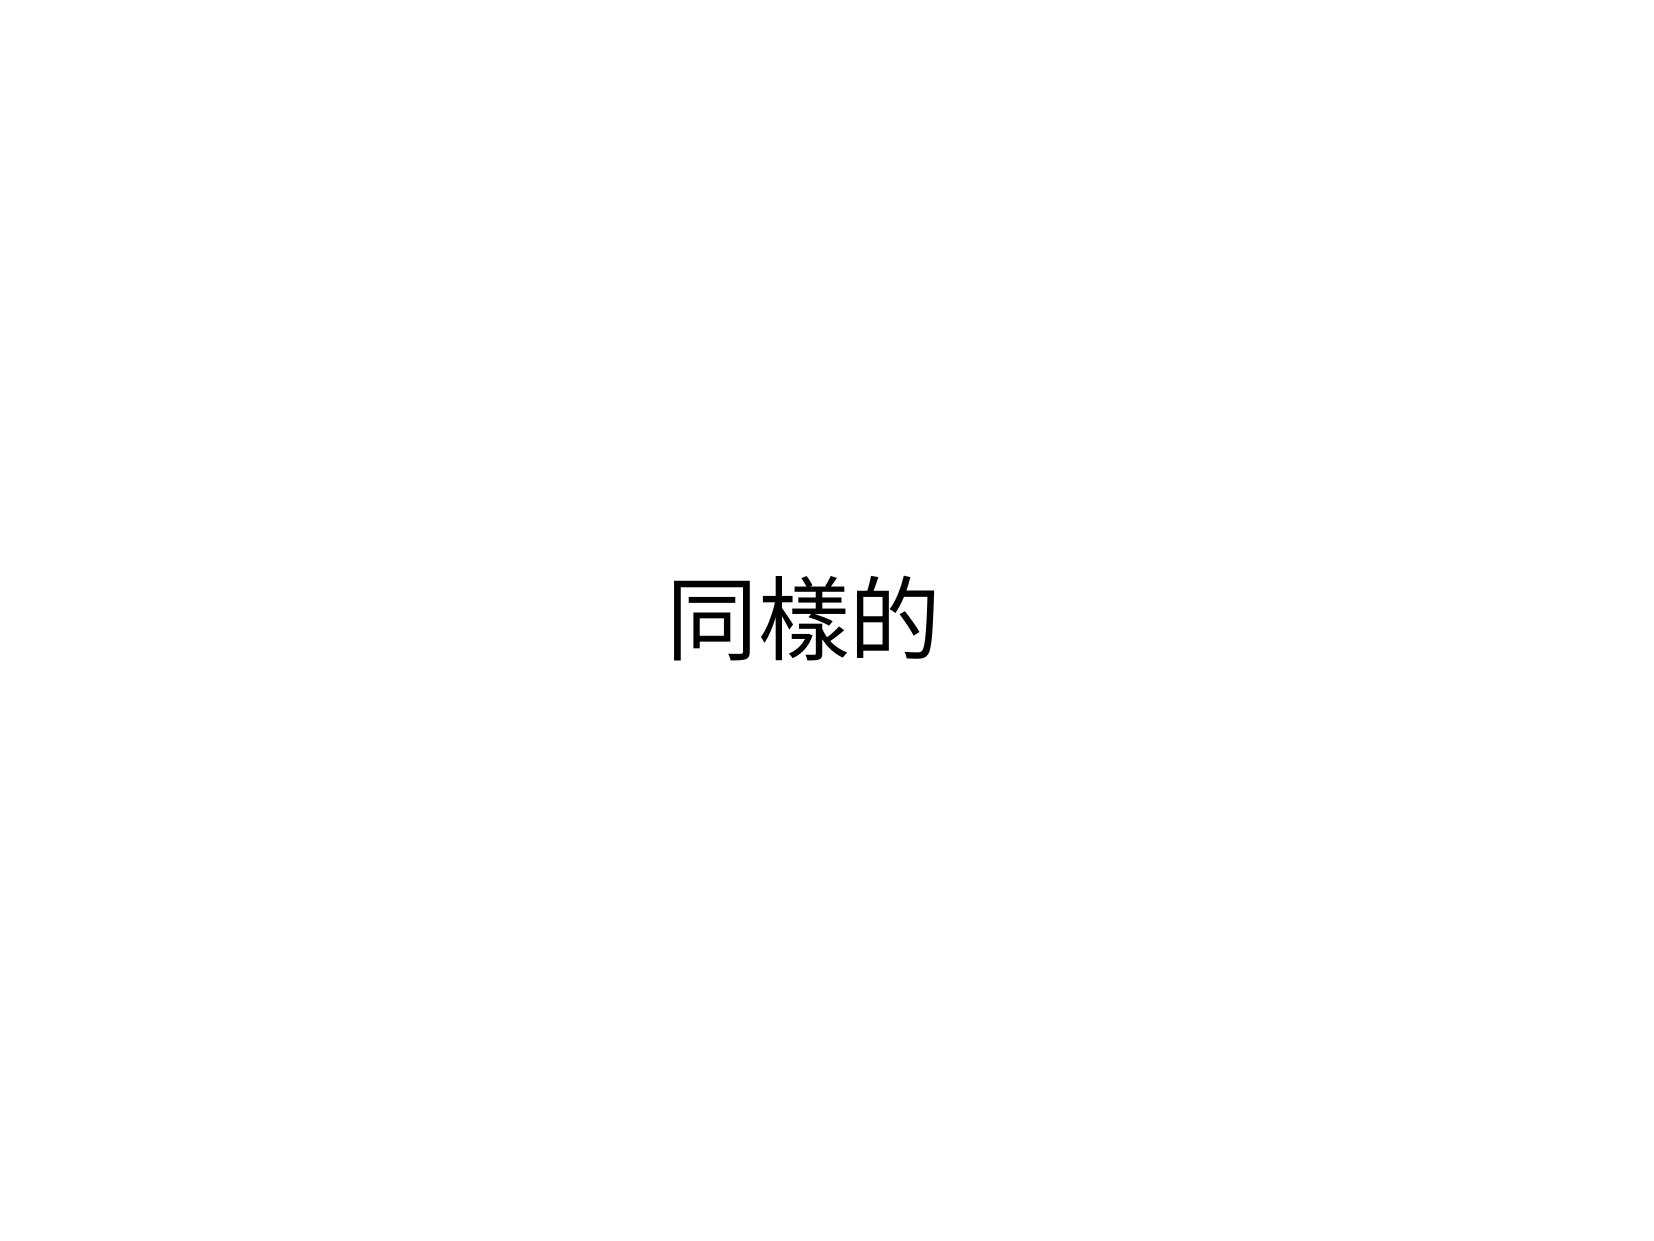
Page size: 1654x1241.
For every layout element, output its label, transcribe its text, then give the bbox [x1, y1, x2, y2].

title 同樣的 [60, 510, 1549, 718]
